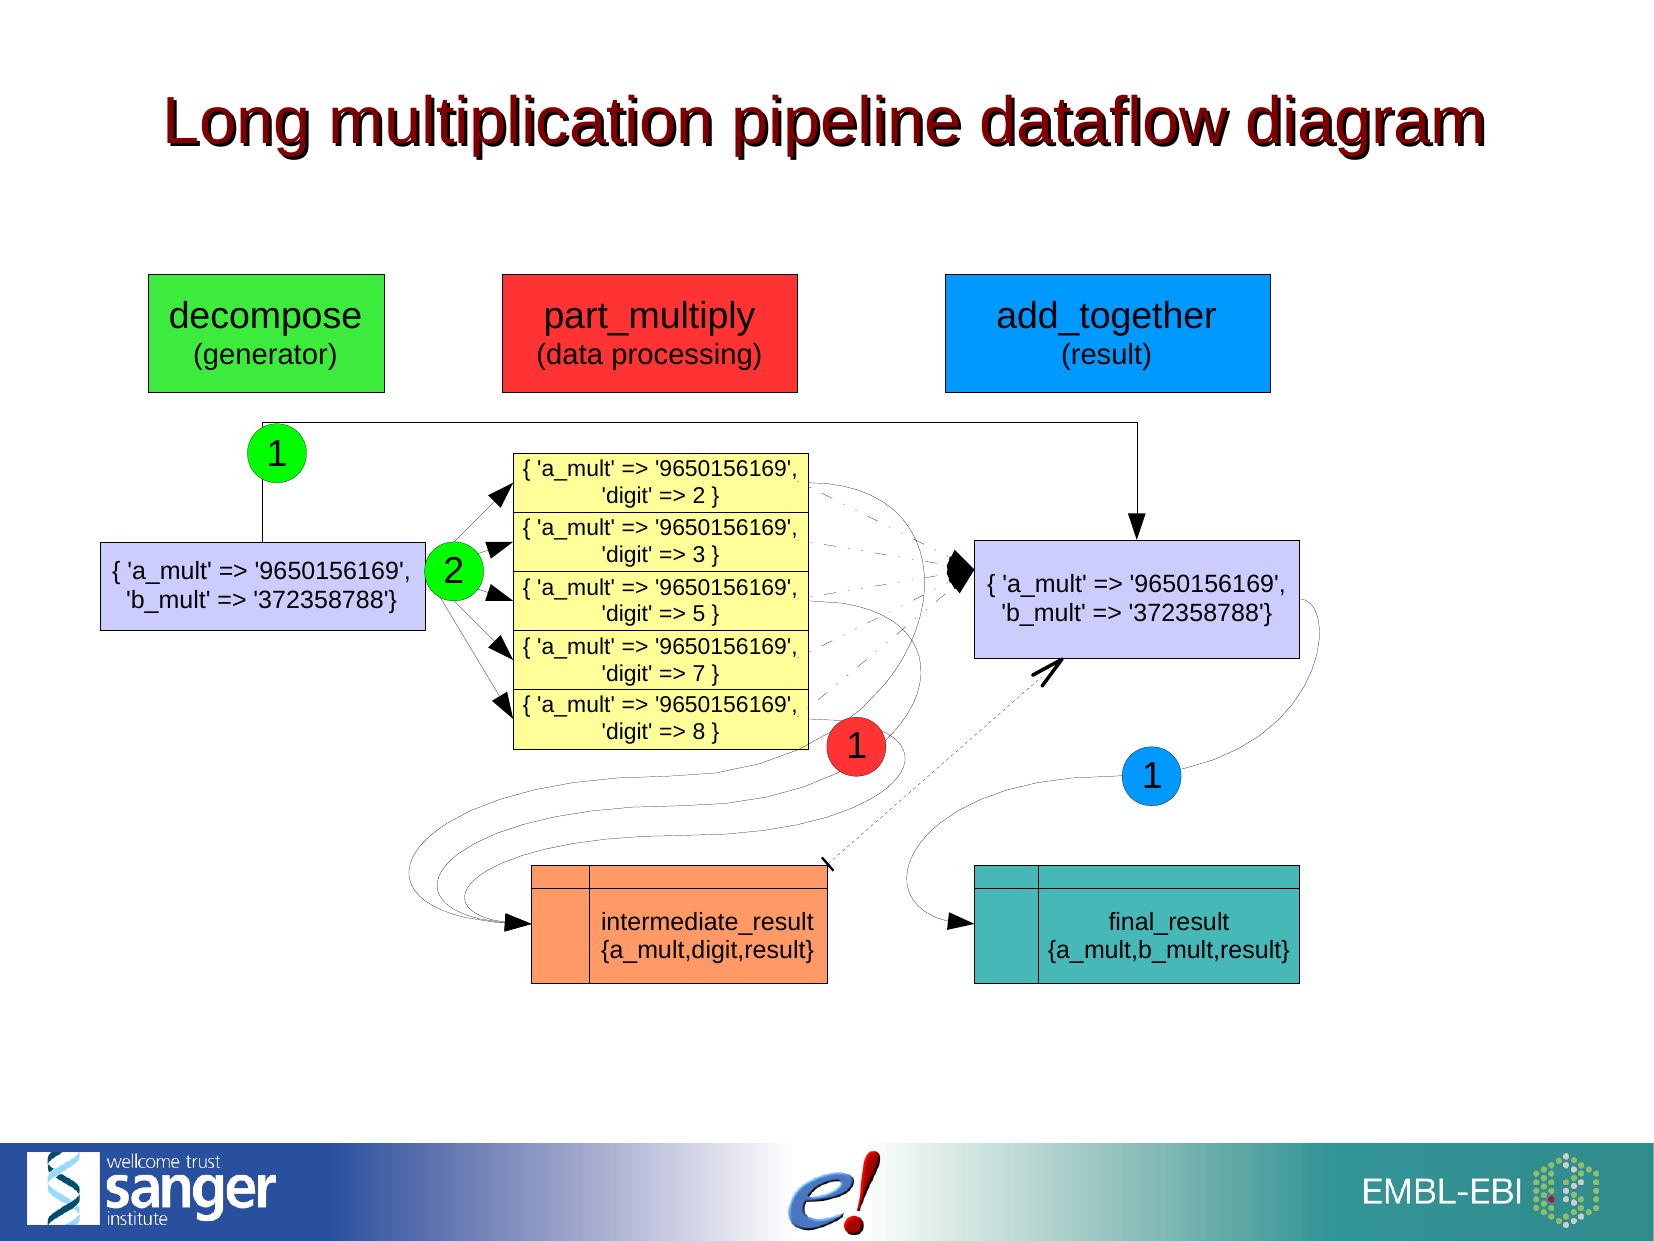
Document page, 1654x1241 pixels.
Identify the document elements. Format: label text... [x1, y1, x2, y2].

title Long multiplication pipeline dataflow diagram [123, 37, 1526, 200]
picture [0, 1143, 1654, 1241]
chart [88, 215, 1491, 1034]
